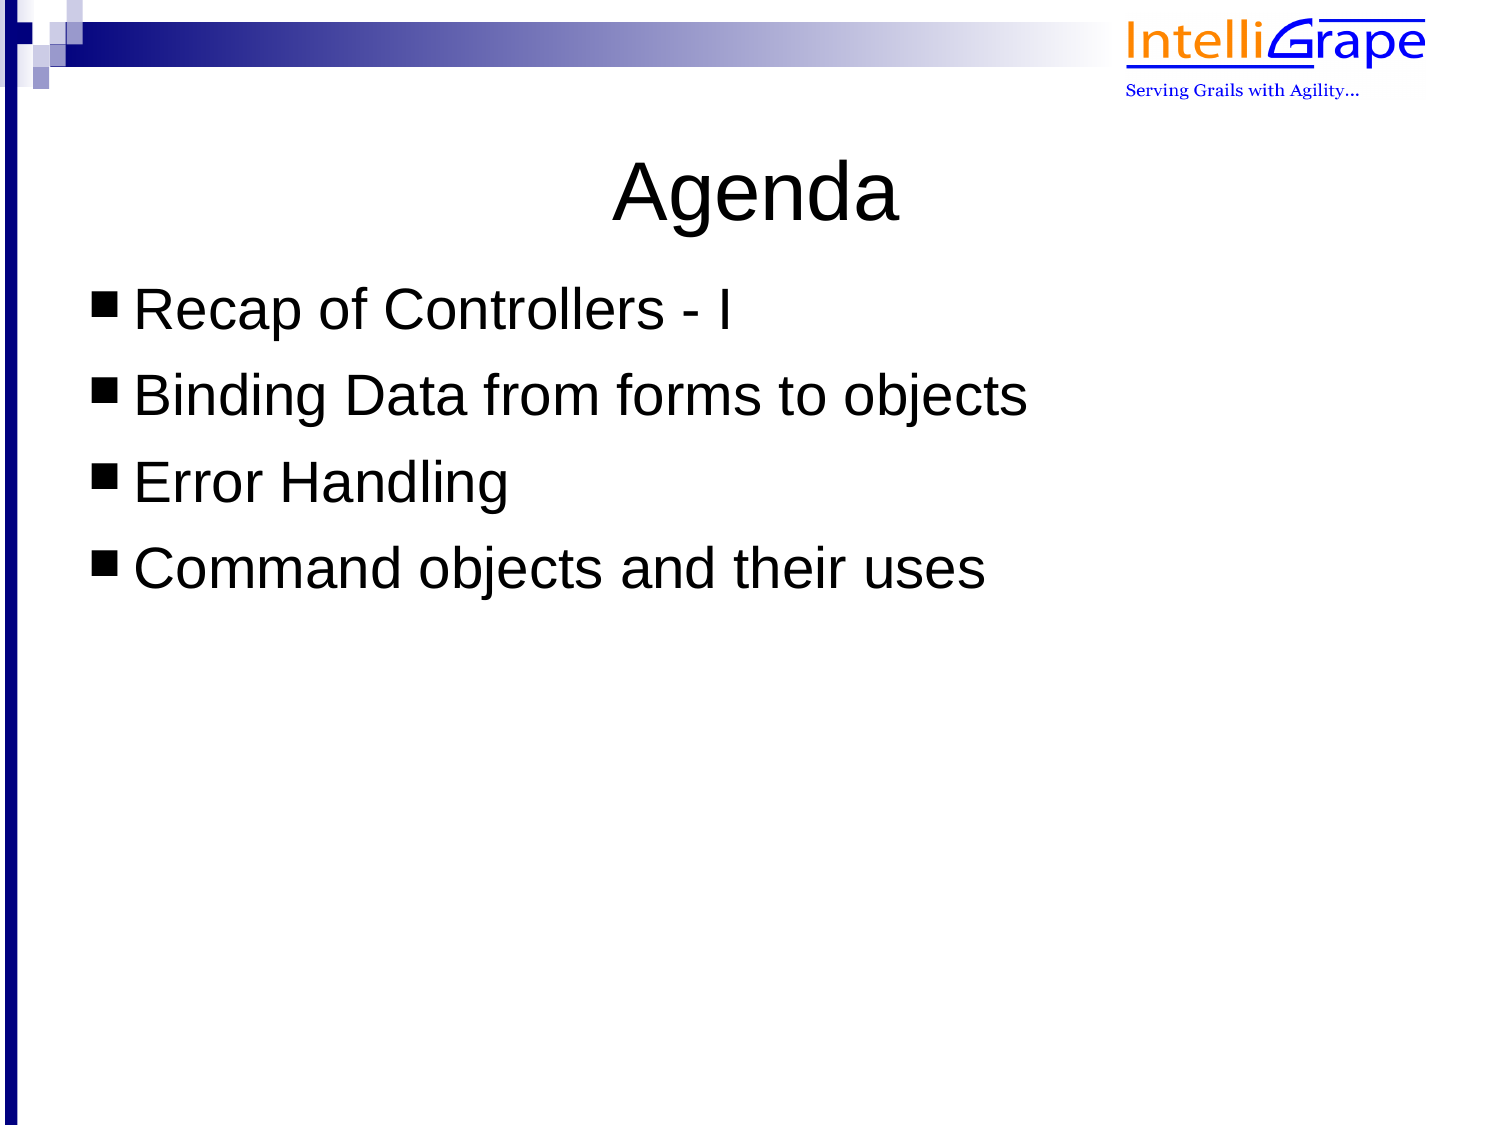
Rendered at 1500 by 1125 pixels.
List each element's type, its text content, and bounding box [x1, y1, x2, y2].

list Recap of Controllers - I Binding Data from forms to objects Error Handling Command objects and their uses [76, 263, 1426, 1006]
picture [1125, 12, 1425, 100]
title Agenda [75, 74, 1424, 300]
